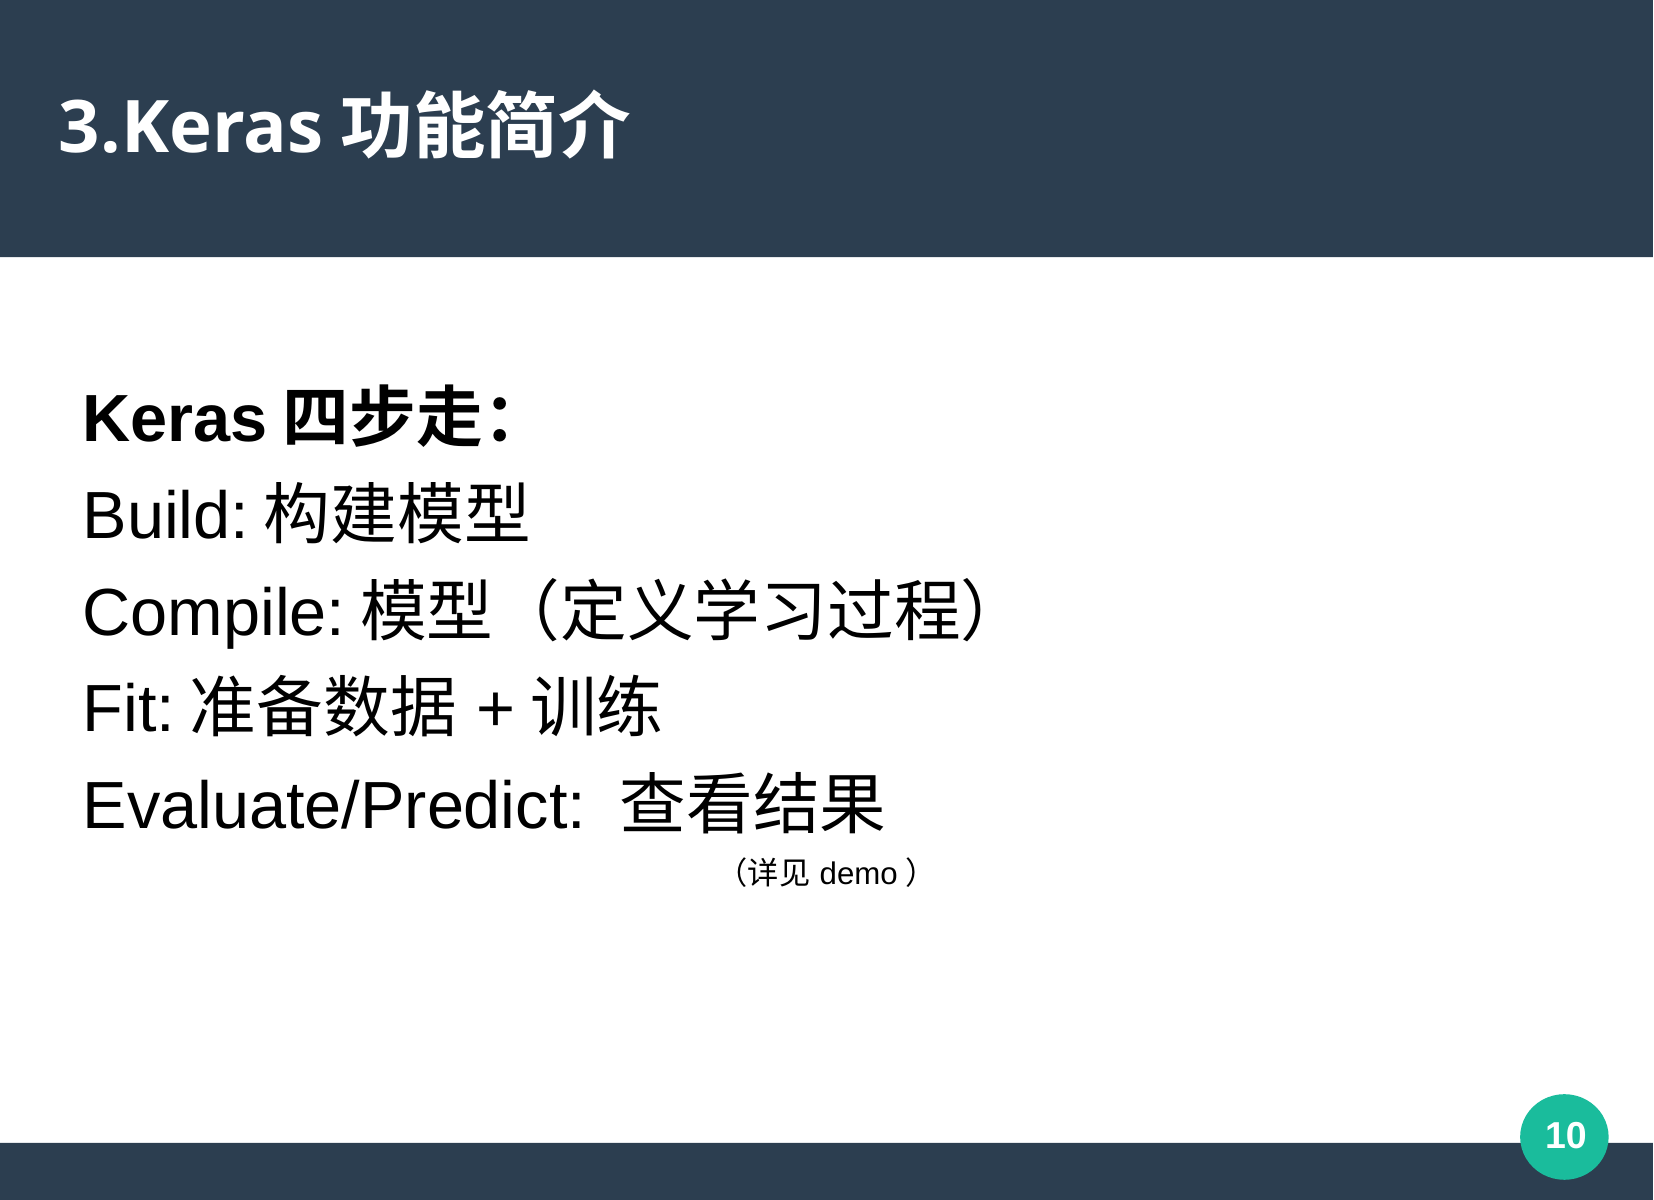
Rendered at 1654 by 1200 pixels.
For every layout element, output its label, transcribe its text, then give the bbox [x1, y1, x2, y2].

subtitle Keras四步走： Build:构建模型 Compile:模型（定义学习过程） Fit:准备数据+训练 Evaluate/Predict: 查看结果 （详见demo） [82, 280, 1571, 977]
text_box 10 [1530, 1104, 1635, 1175]
text_box 3.Keras功能简介 [58, 47, 1594, 200]
